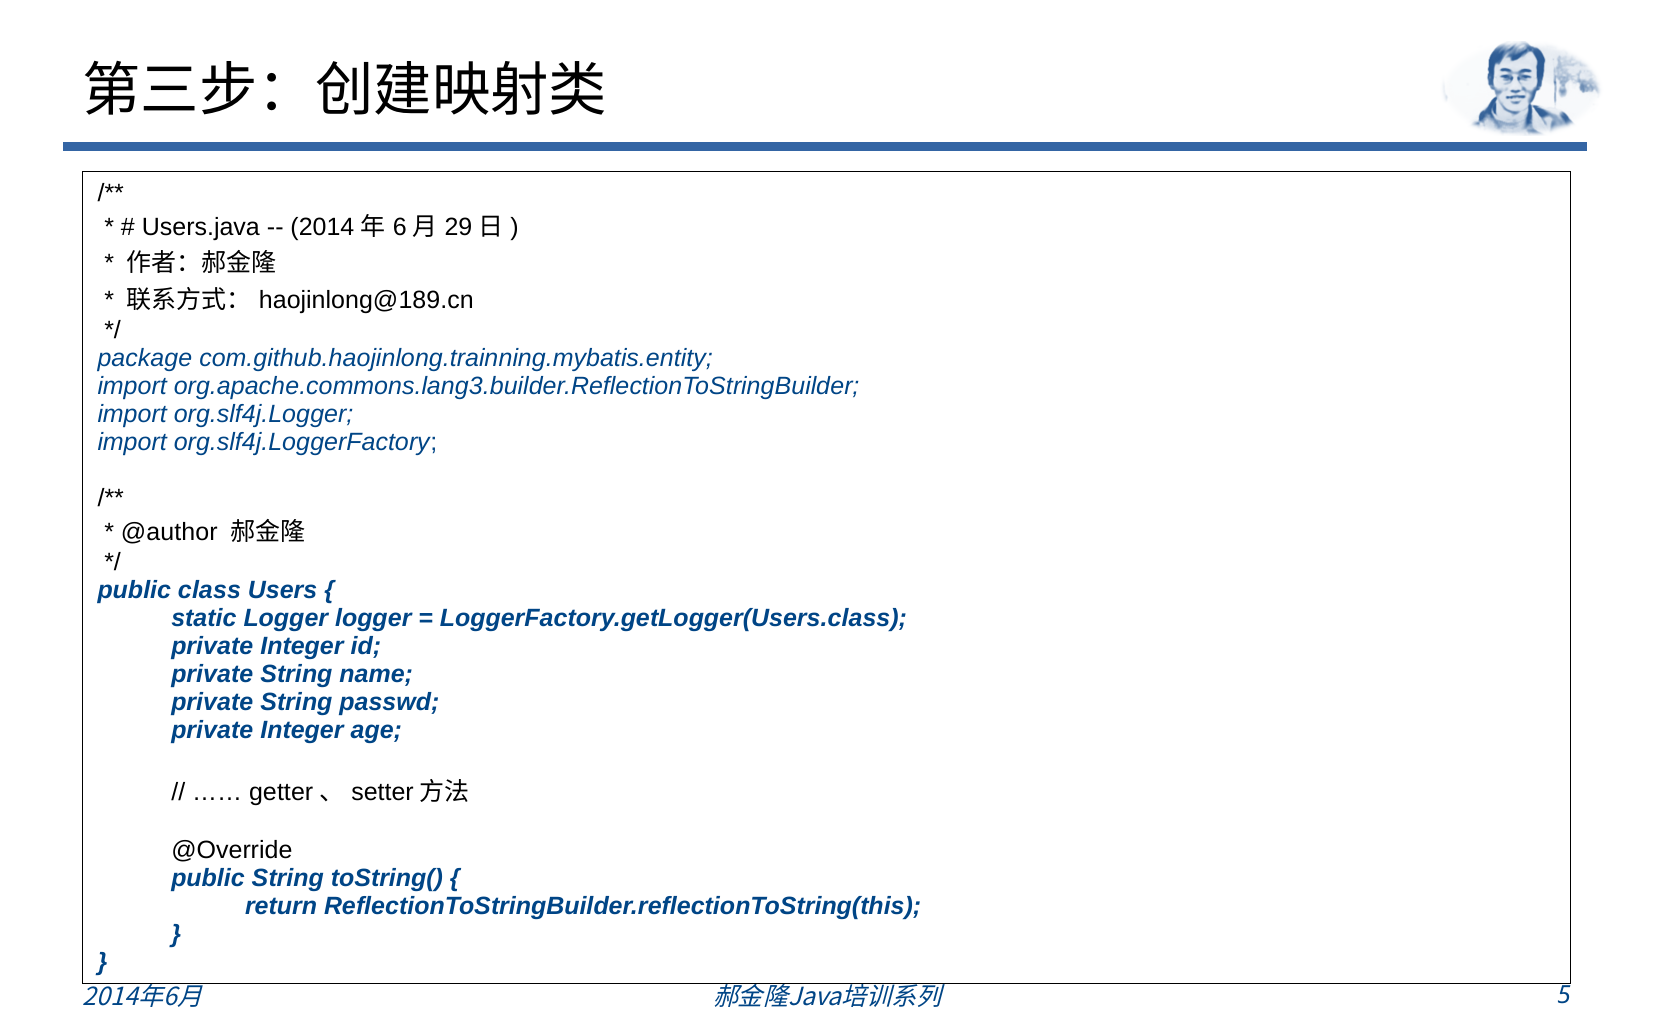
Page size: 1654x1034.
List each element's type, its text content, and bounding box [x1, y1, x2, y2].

text_box /** * # Users.java -- (2014年6月29日) * 作者：郝金隆 * 联系方式：haojinlong@189.cn */ package com.github.haojinlong.trainning.mybatis.entity; import org.apache.commons.lang3.builder.ReflectionToStringBuilder; import org.slf4j.Logger; import org.slf4j.LoggerFactory; /** * @author 郝金隆 */ public class Users { static Logger logger = LoggerFactory.getLogger(Users.class); private Integer id; private String name; private String passwd; private Integer age; // …… getter、setter方法 @Override public String toString() { return ReflectionToStringBuilder.reflectionToString(this); } } [82, 171, 1571, 983]
title 第三步：创建映射类 [82, 41, 1571, 130]
picture [1440, 41, 1604, 136]
